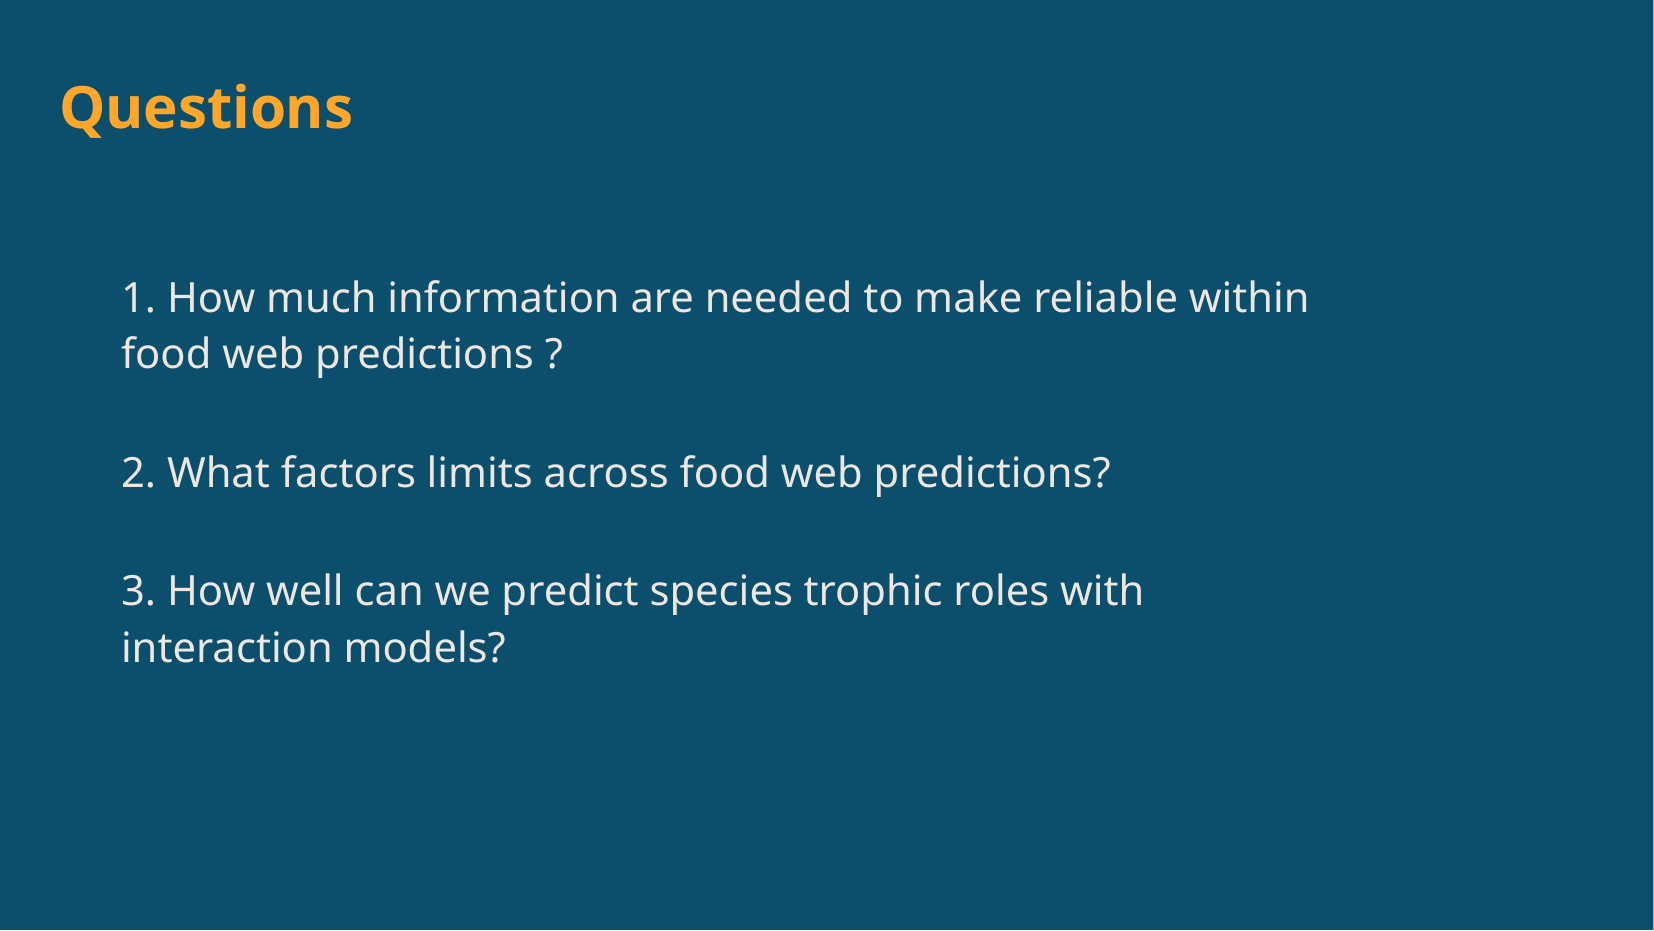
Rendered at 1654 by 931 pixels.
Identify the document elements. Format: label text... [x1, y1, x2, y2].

text_box 1. How much information are needed to make reliable within food web predictions ? [106, 259, 1371, 385]
text_box 2. What factors limits across food web predictions? [106, 435, 1371, 508]
text_box Questions [59, 59, 354, 151]
text_box 3. How well can we predict species trophic roles with interaction models? [106, 553, 1371, 679]
